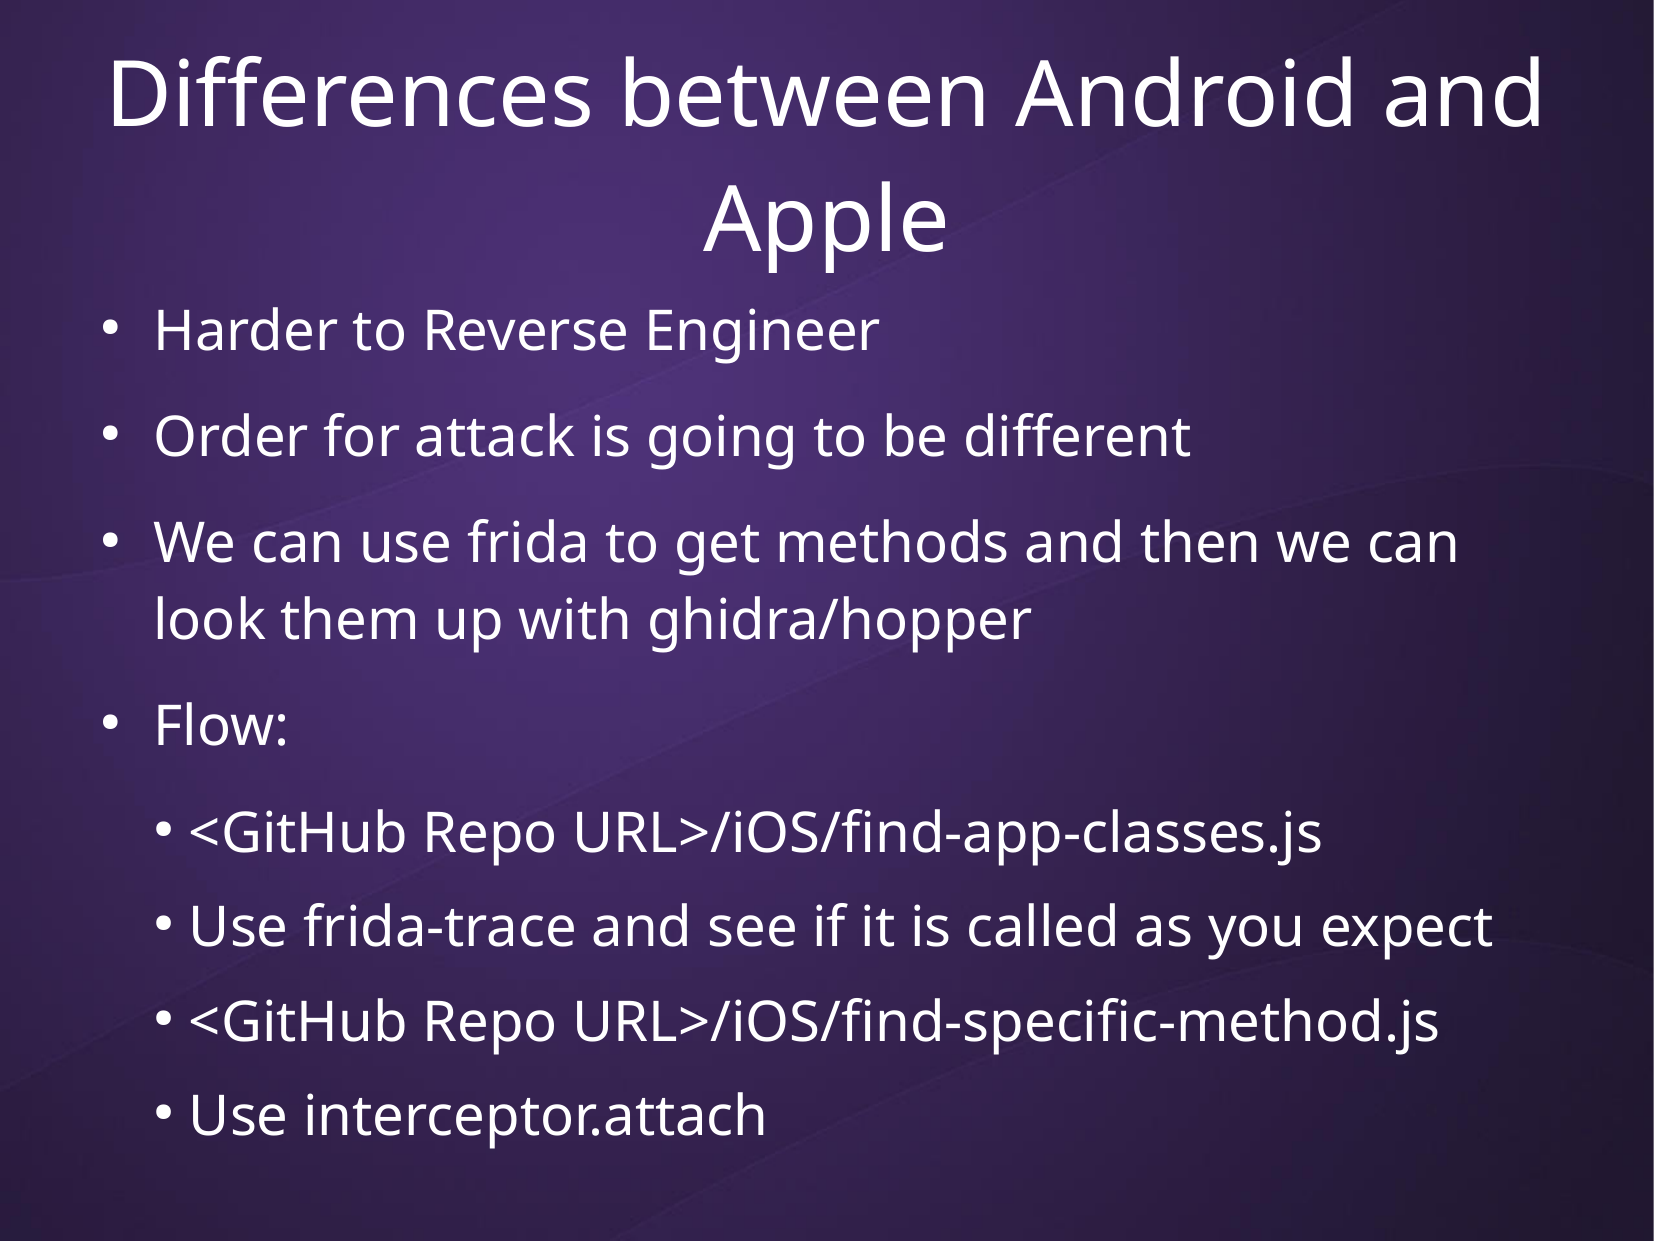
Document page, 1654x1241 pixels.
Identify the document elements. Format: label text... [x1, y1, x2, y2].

list Harder to Reverse Engineer Order for attack is going to be different We can use frida to get methods and then we can look them up with ghidra/hopper Flow: <GitHub Repo URL>/iOS/find-app-classes.js Use frida-trace and see if it is called as you expect <GitHub Repo URL>/iOS/find-specific-method.js Use interceptor.attach [82, 290, 1571, 1168]
title Differences between Android and Apple [82, 25, 1571, 281]
picture [0, 0, 1654, 1241]
